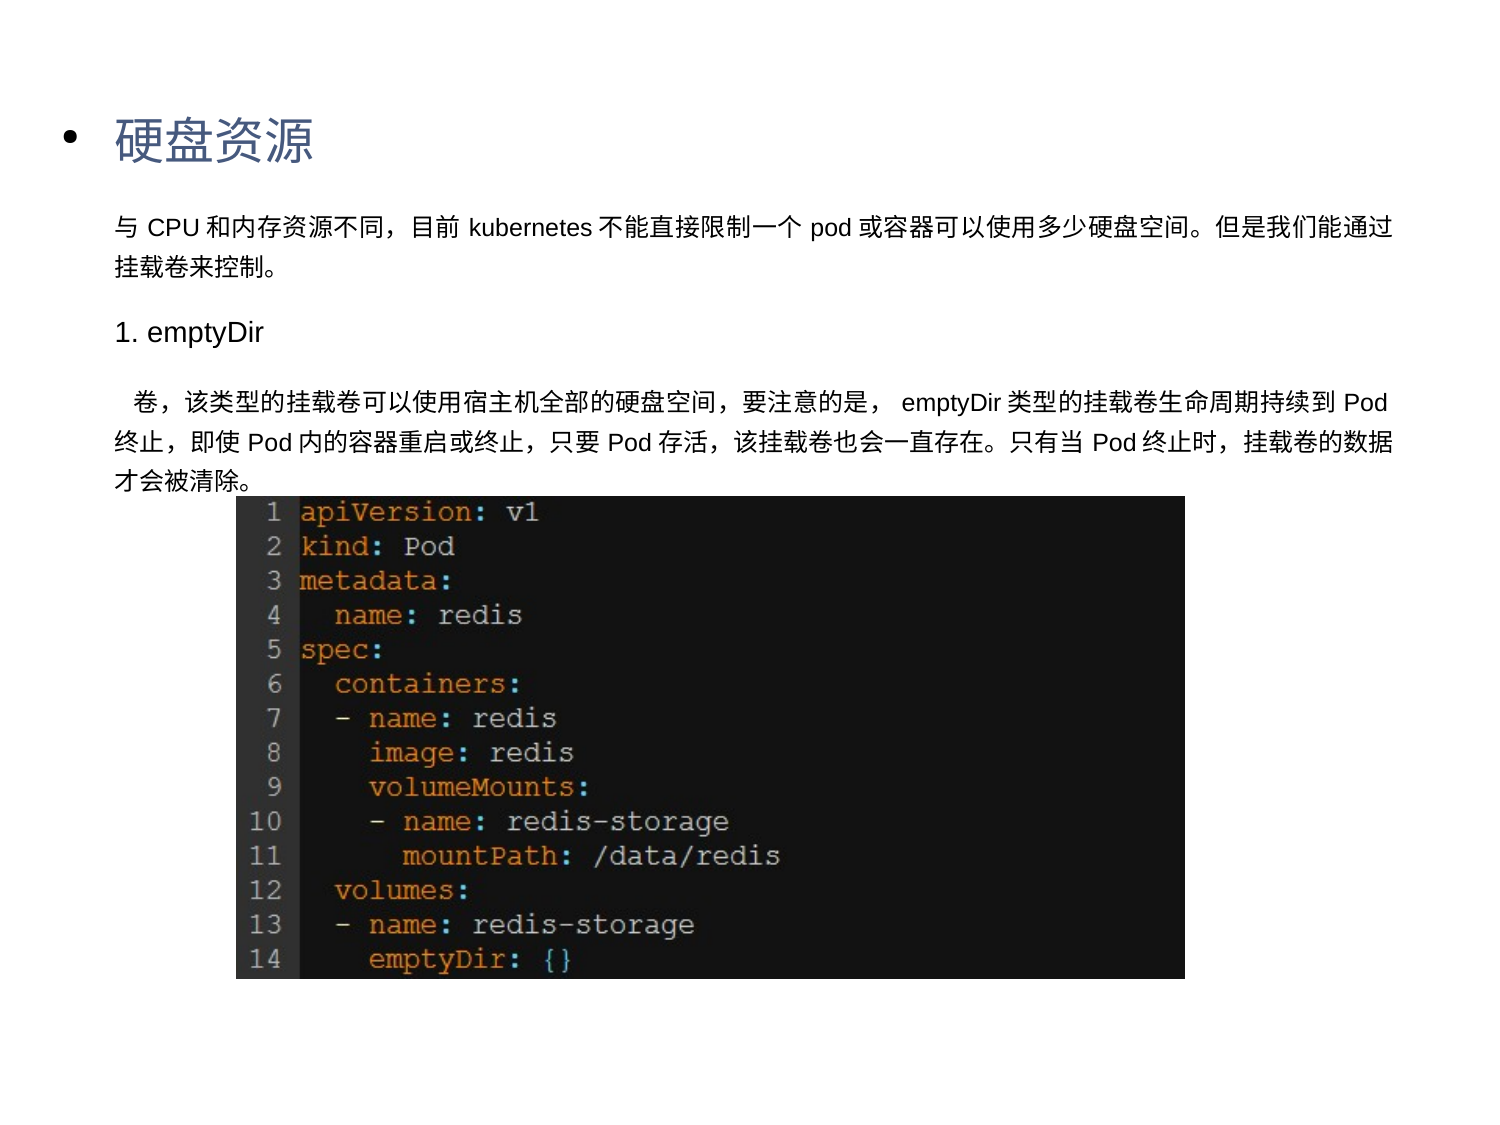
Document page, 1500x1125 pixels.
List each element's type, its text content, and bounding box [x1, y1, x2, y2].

picture [236, 496, 1185, 979]
list 硬盘资源 与CPU和内存资源不同，目前kubernetes不能直接限制一个pod或容器可以使用多少硬盘空间。但是我们能通过挂载卷来控制。 1. emptyDir 卷，该类型的挂载卷可以使用宿主机全部的硬盘空间，要注意的是，emptyDir类型的挂载卷生命周期持续到Pod终止，即使Pod内的容器重启或终止，只要Pod存活，该挂载卷也会一直存在。只有当Pod终止时，挂载卷的数据才会被清除。 [43, 94, 1394, 1011]
